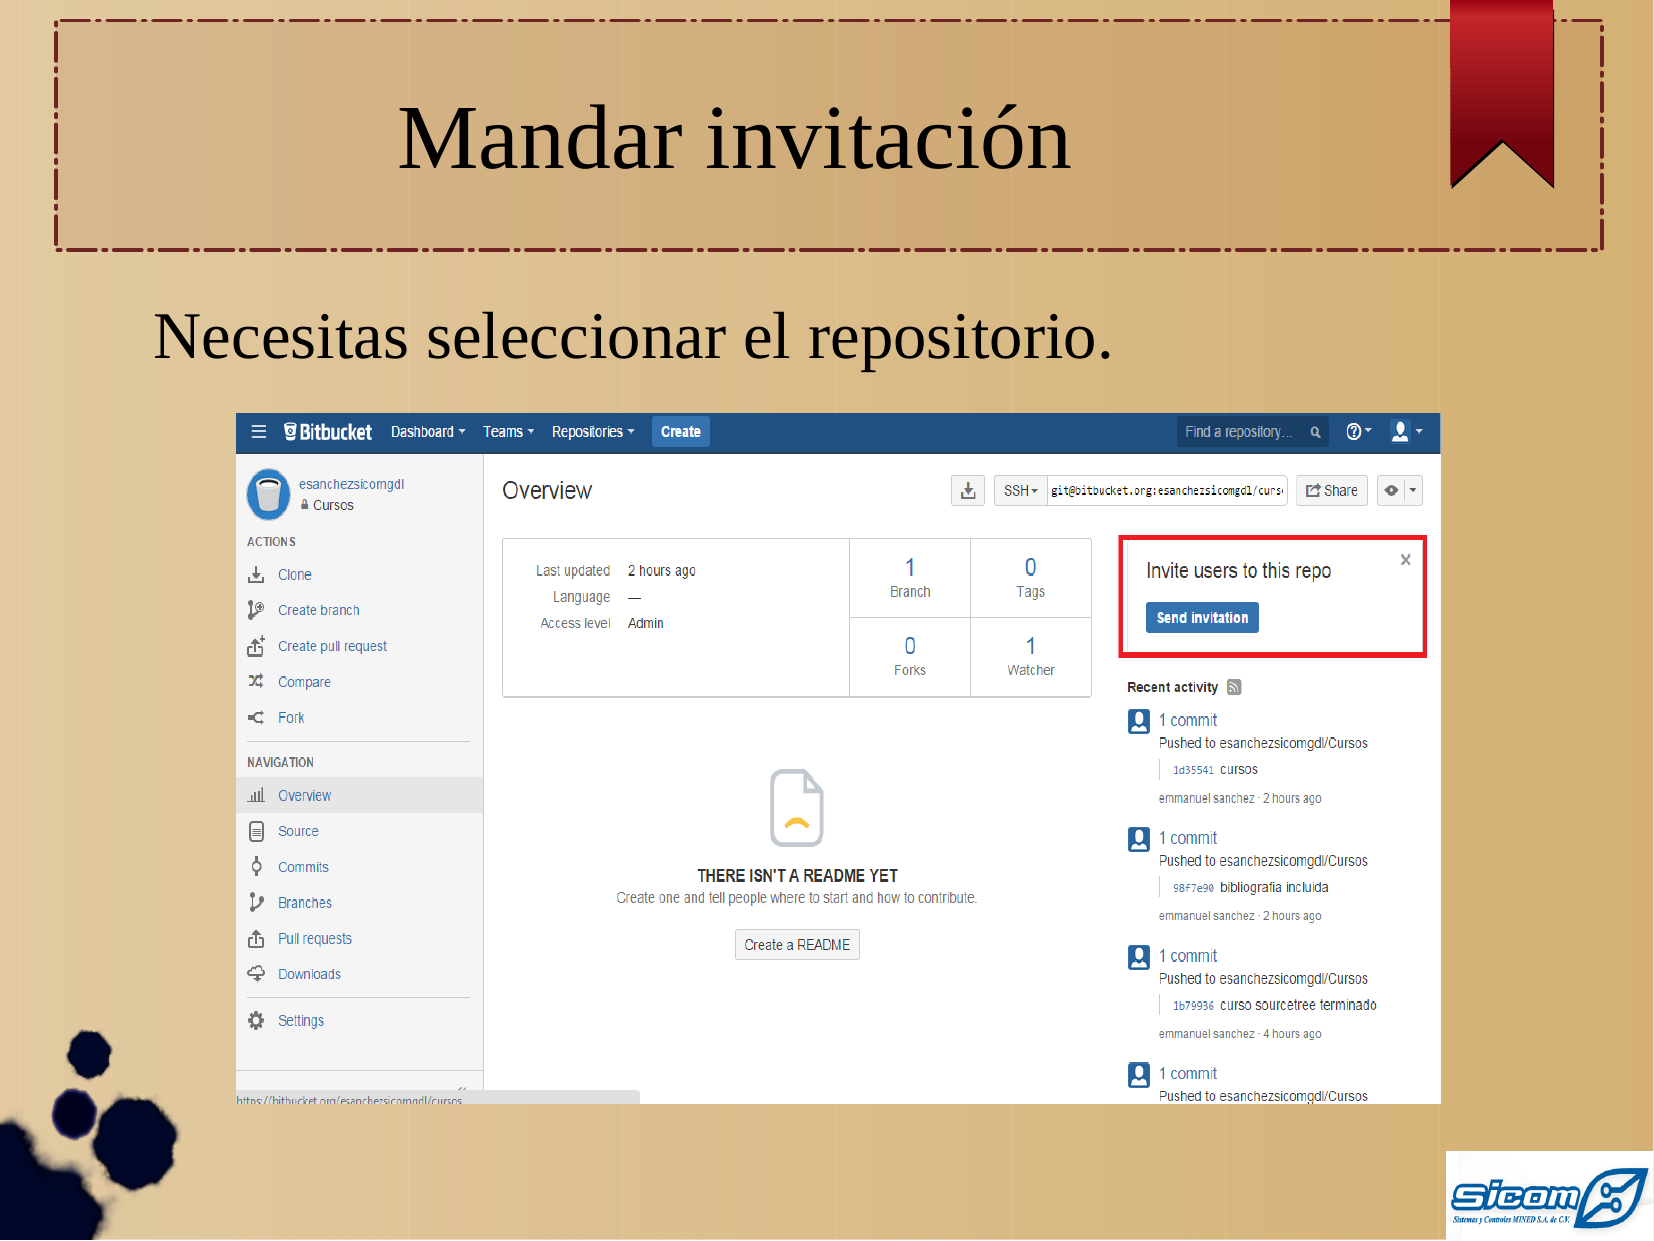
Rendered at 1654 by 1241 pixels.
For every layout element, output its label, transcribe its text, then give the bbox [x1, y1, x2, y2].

picture [236, 413, 1441, 1104]
list Necesitas seleccionar el repositorio. [82, 299, 1571, 1019]
picture [1446, 1151, 1654, 1241]
title Mandar invitación [82, 47, 1412, 229]
